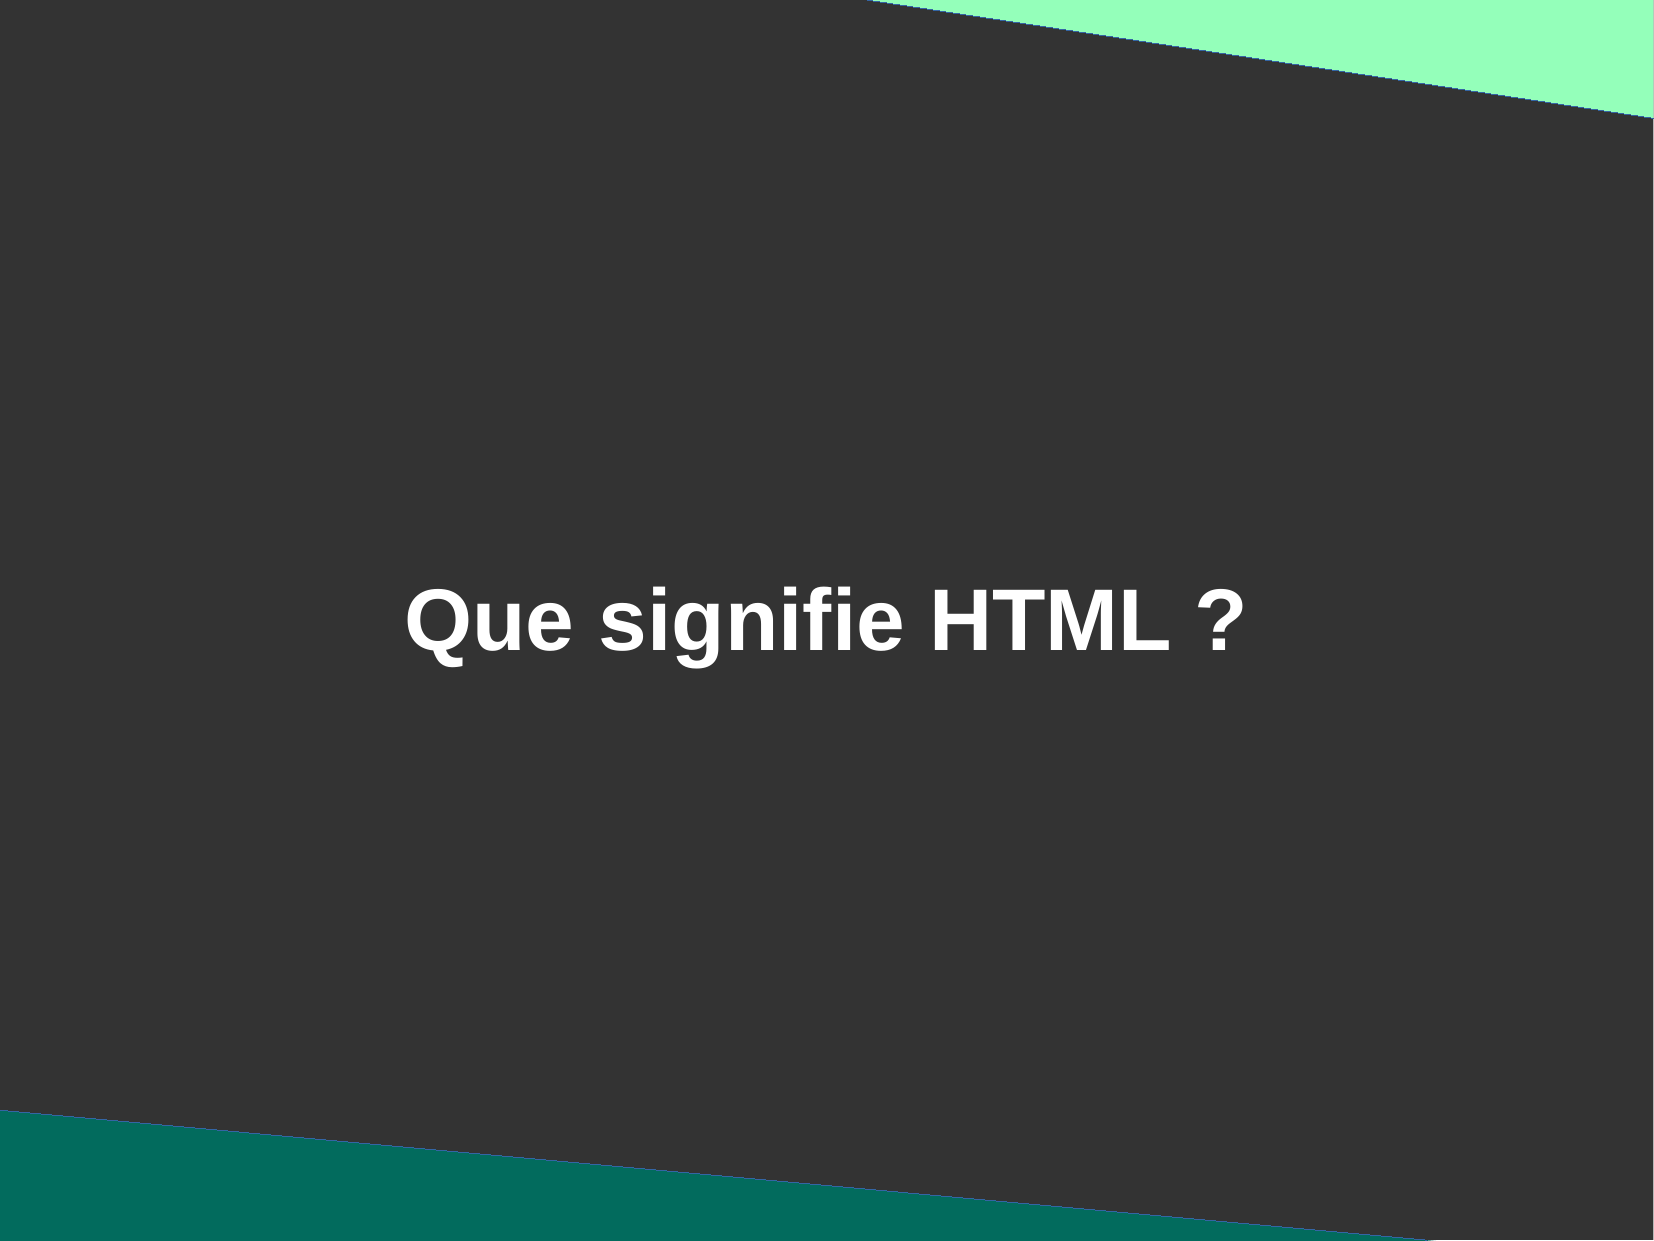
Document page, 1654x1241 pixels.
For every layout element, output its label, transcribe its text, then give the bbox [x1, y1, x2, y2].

title Que signifie HTML ? [31, 571, 1622, 669]
text_box [867, 0, 1654, 119]
